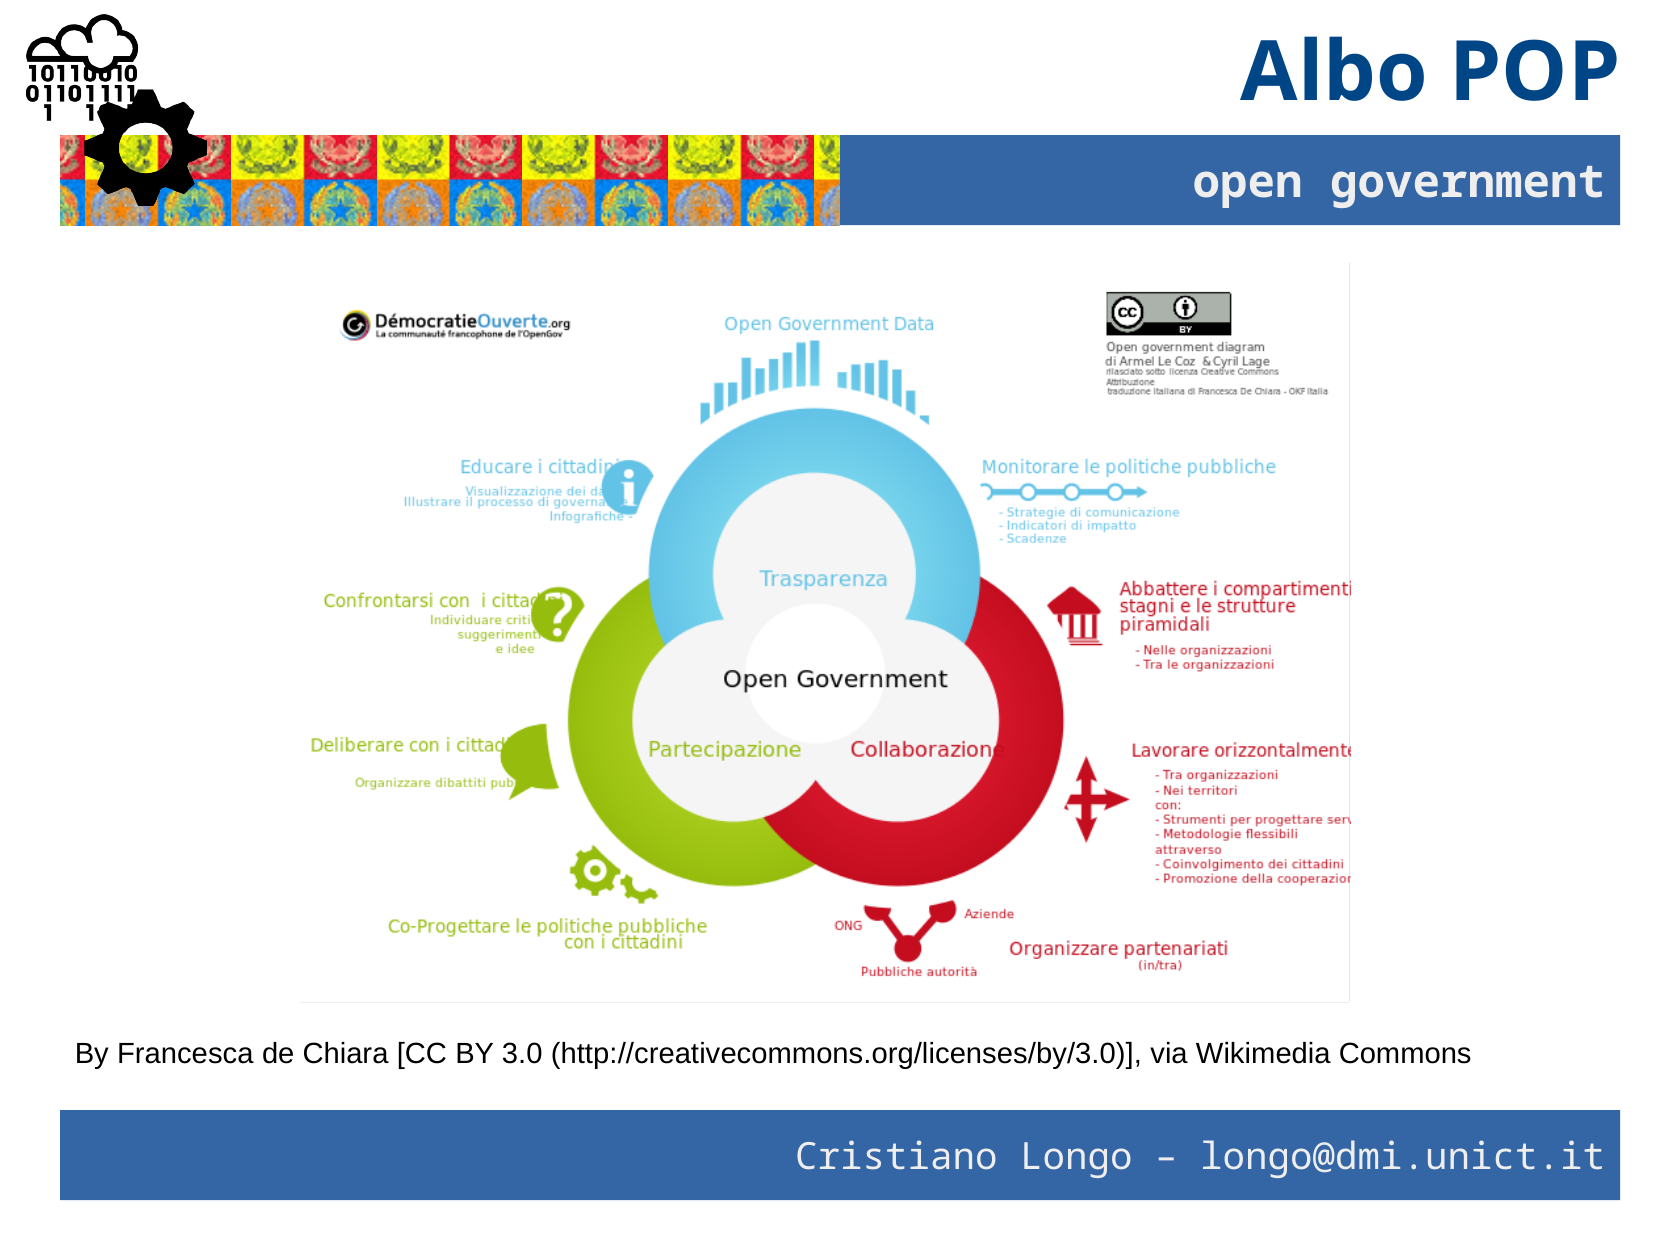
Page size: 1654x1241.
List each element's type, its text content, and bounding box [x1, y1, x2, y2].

text_box open government [840, 135, 1621, 226]
text_box [60, 135, 840, 226]
text_box Albo POP [982, 4, 1636, 124]
picture [300, 262, 1351, 1006]
text_box Cristiano Longo – longo@dmi.unict.it [60, 1110, 1621, 1201]
picture [26, 14, 207, 206]
text_box By Francesca de Chiara [CC BY 3.0 (http://creativecommons.org/licenses/by/3.0)], via Wikimedia Commons [60, 1029, 1596, 1111]
